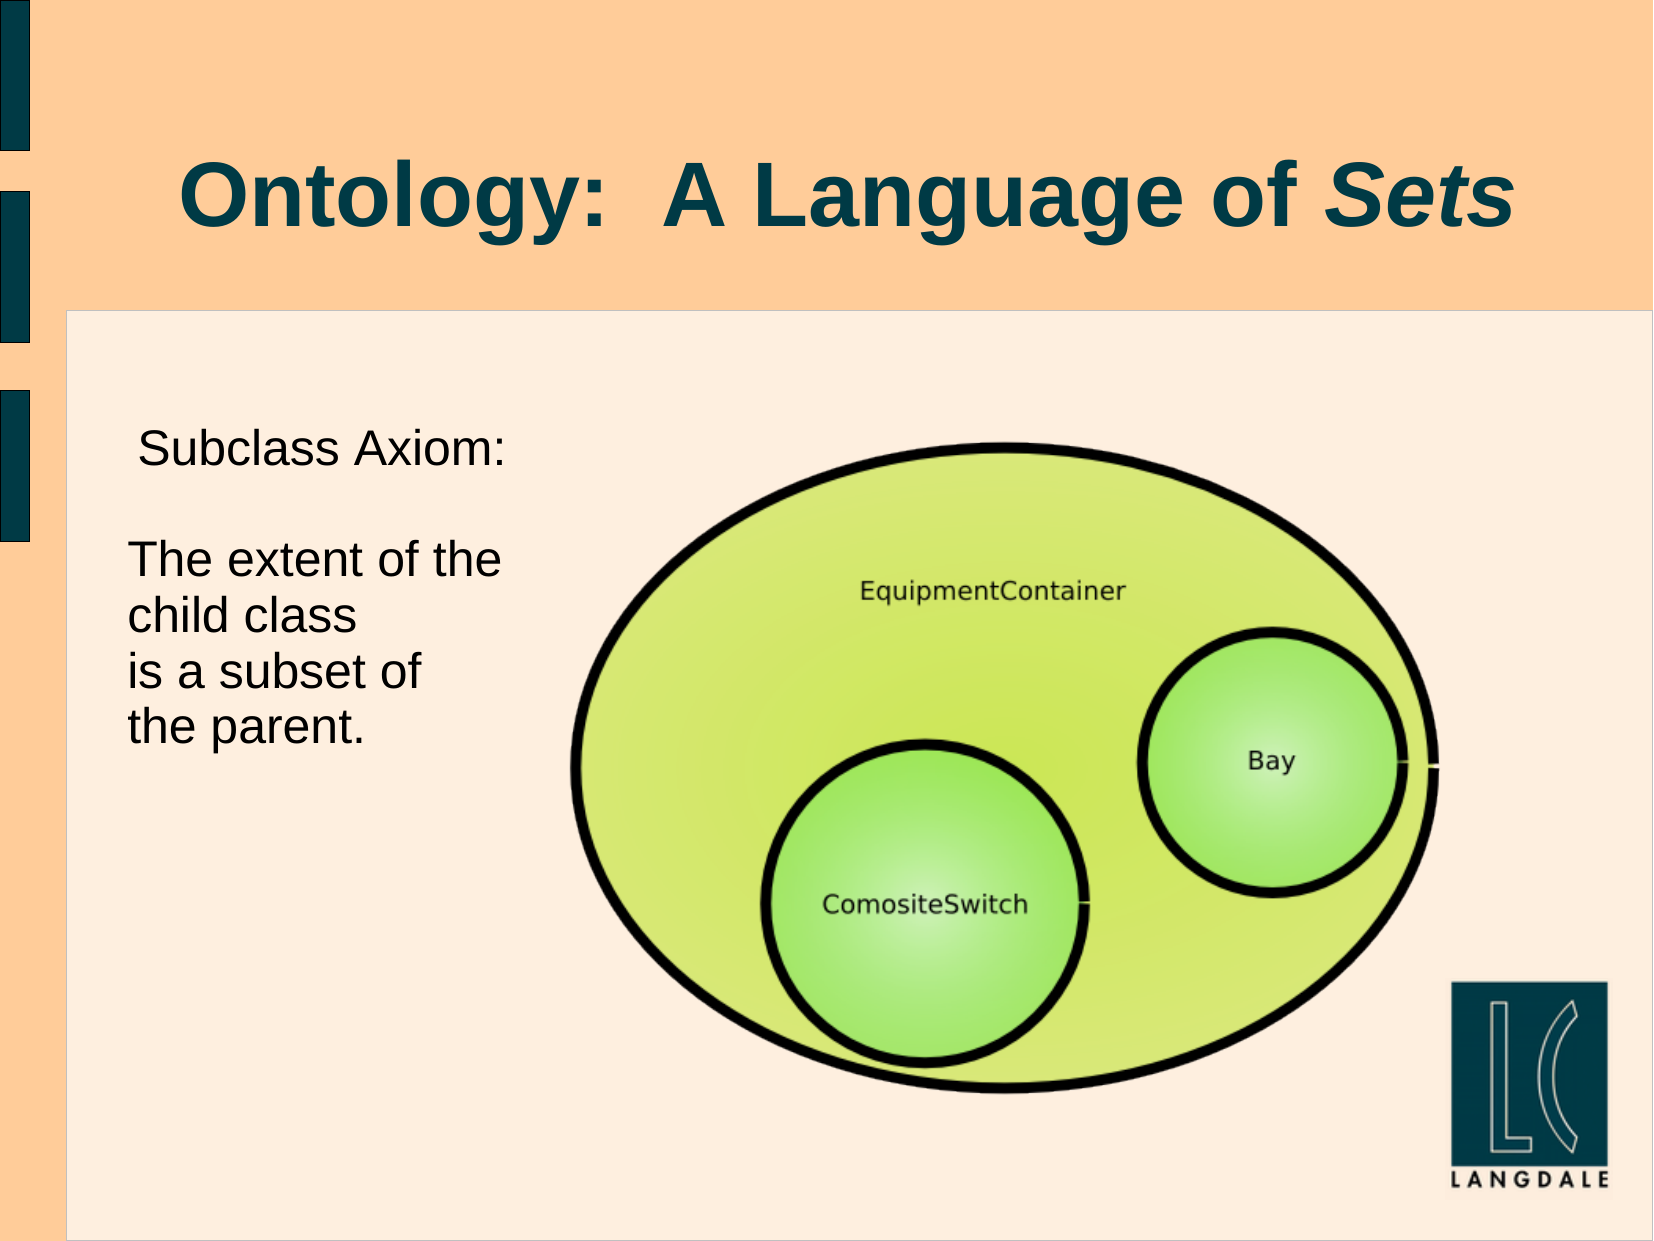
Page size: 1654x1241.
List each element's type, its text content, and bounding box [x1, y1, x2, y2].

text_box Subclass Axiom: The extent of the child class is a subset of the parent. [112, 412, 601, 764]
title Ontology: A Language of Sets [121, 91, 1576, 299]
picture [147, 256, 1653, 1241]
